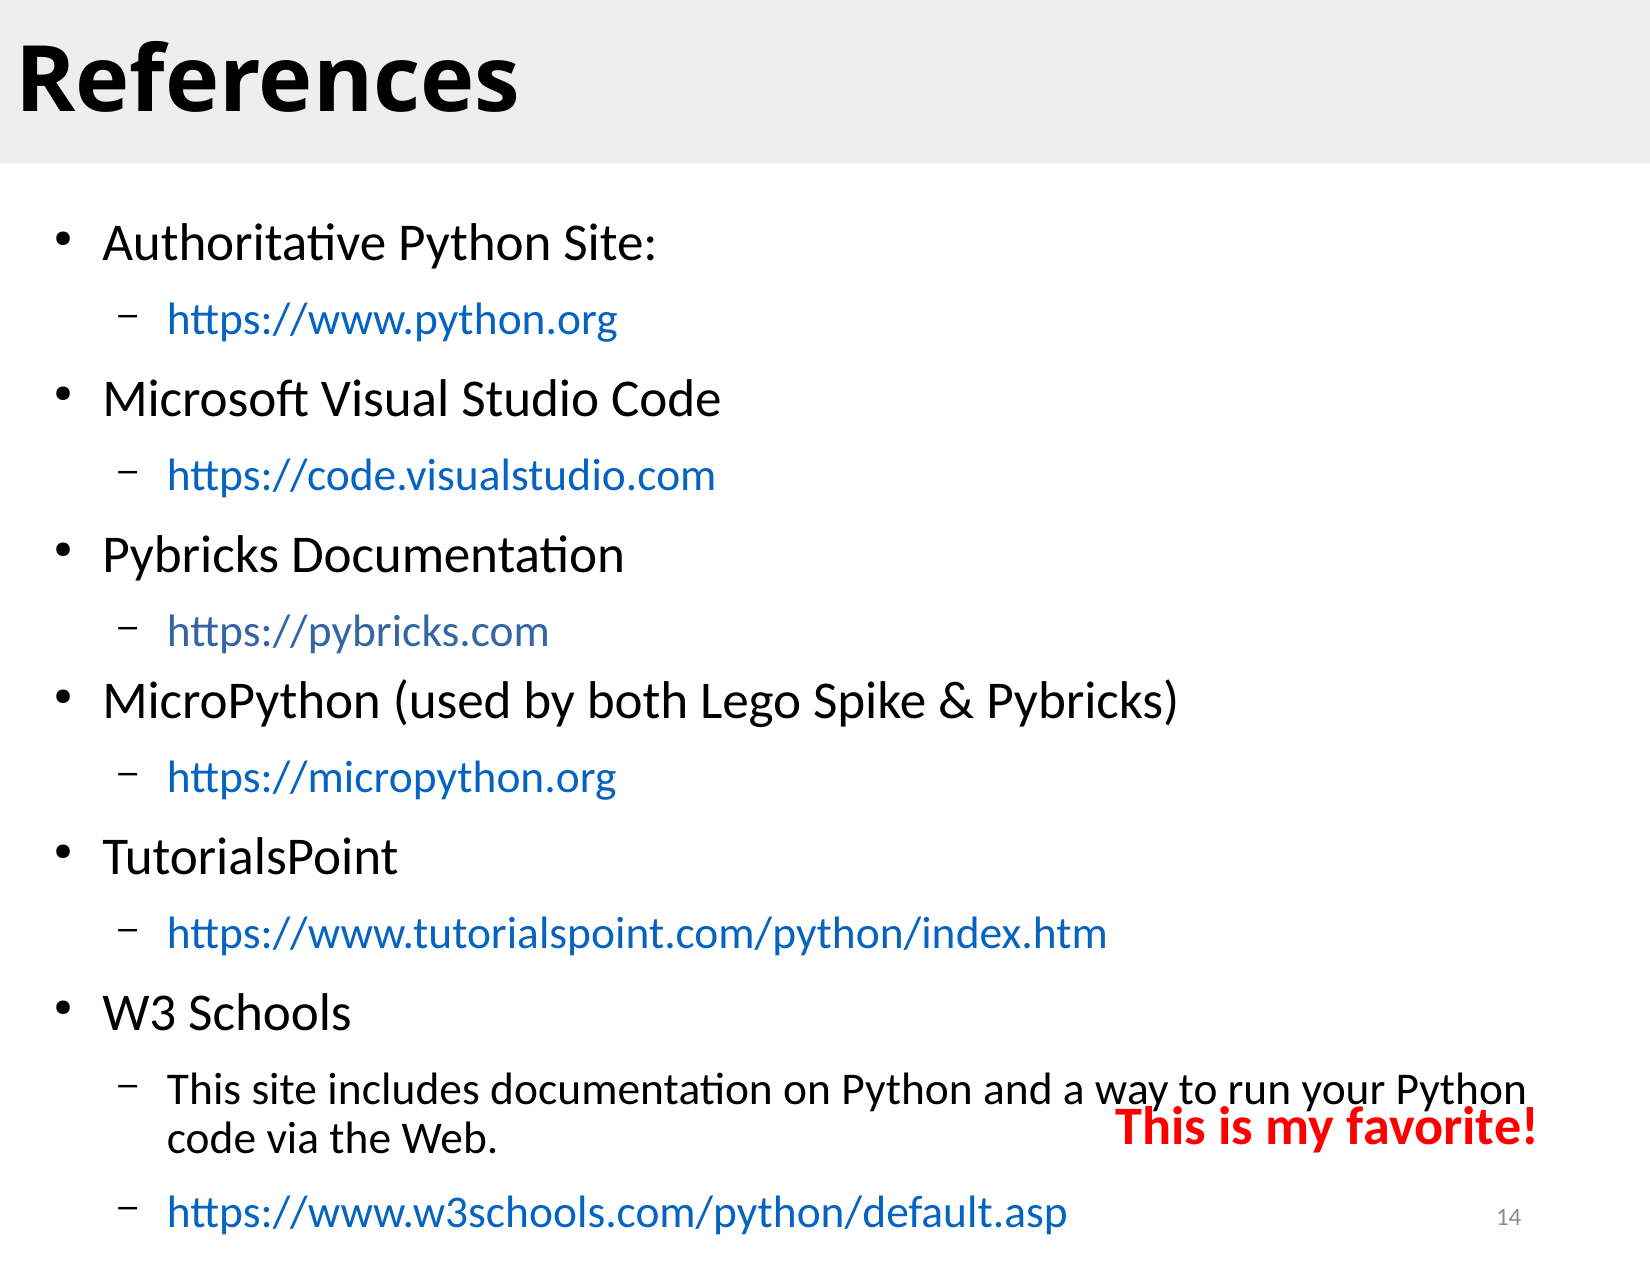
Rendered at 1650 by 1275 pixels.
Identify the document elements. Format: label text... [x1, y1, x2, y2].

text_box This is my favorite! [1005, 1082, 1650, 1163]
title References [0, 0, 1650, 163]
list Authoritative Python Site: https://www.python.org Microsoft Visual Studio Code https://code.visualstudio.com Pybricks Documentation https://pybricks.com MicroPython (used by both Lego Spike & Pybricks) https://micropython.org TutorialsPoint https://www.tutorialspoint.com/python/index.htm W3 Schools This site includes documentation on Python and a way to run your Python code via the Web. https://www.w3schools.com/python/default.asp [37, 207, 1613, 1238]
